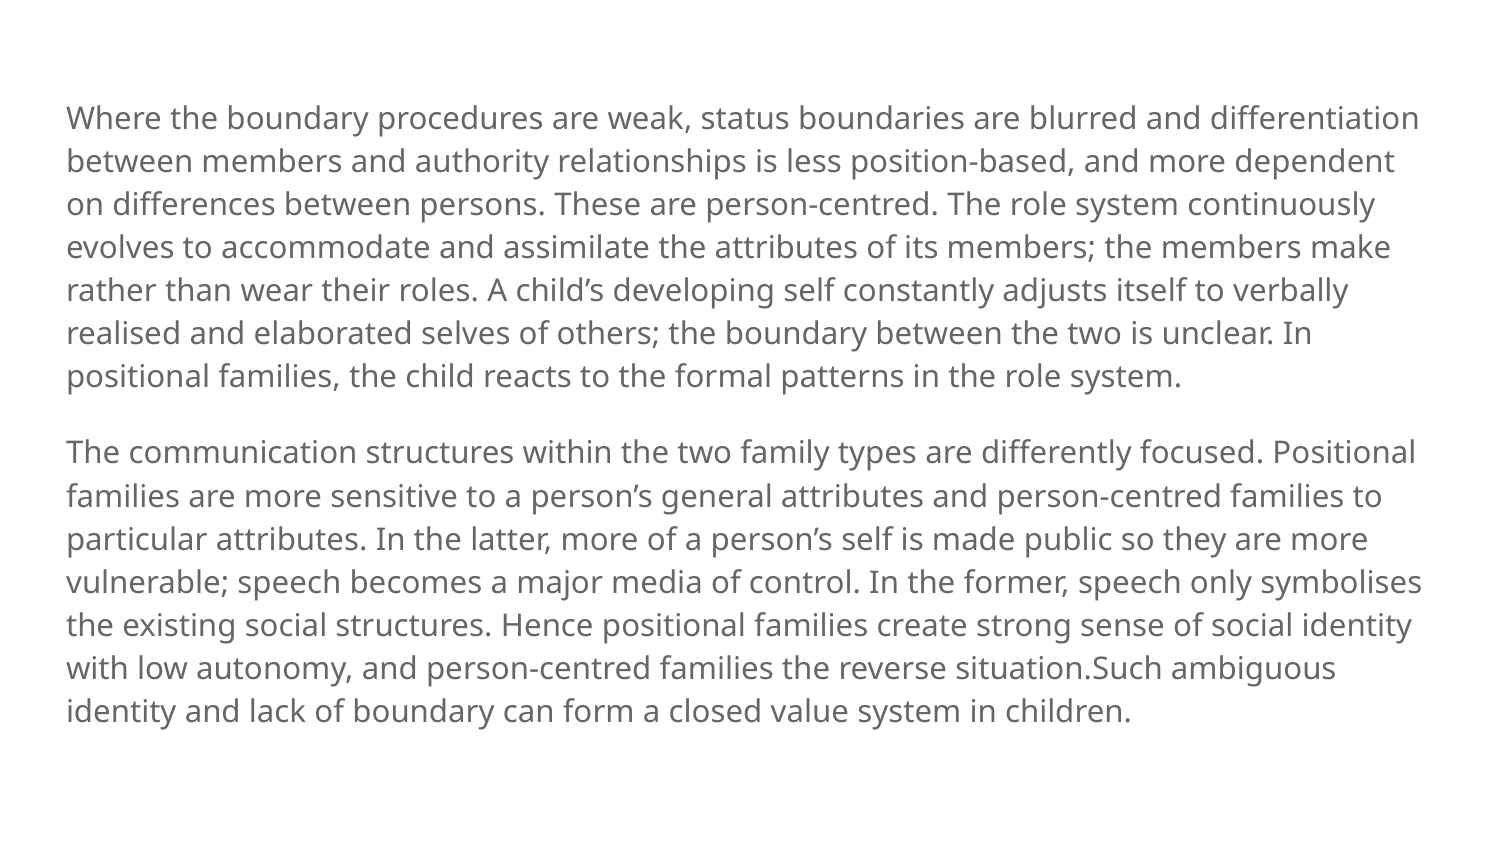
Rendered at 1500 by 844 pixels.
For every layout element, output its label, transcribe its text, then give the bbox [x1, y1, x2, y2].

list Where the boundary procedures are weak, status boundaries are blurred and differentiation between members and authority relationships is less position-based, and more dependent on differences between persons. These are person-centred. The role system continuously evolves to accommodate and assimilate the attributes of its members; the members make rather than wear their roles. A child’s developing self constantly adjusts itself to verbally realised and elaborated selves of others; the boundary between the two is unclear. In positional families, the child reacts to the formal patterns in the role system. The communication structures within the two family types are differently focused. Positional families are more sensitive to a person’s general attributes and person-centred families to particular attributes. In the latter, more of a person’s self is made public so they are more vulnerable; speech becomes a major media of control. In the former, speech only symbolises the existing social structures. Hence positional families create strong sense of social identity with low autonomy, and person-centred families the reverse situation.Such ambiguous identity and lack of boundary can form a closed value system in children. [51, 77, 1449, 761]
